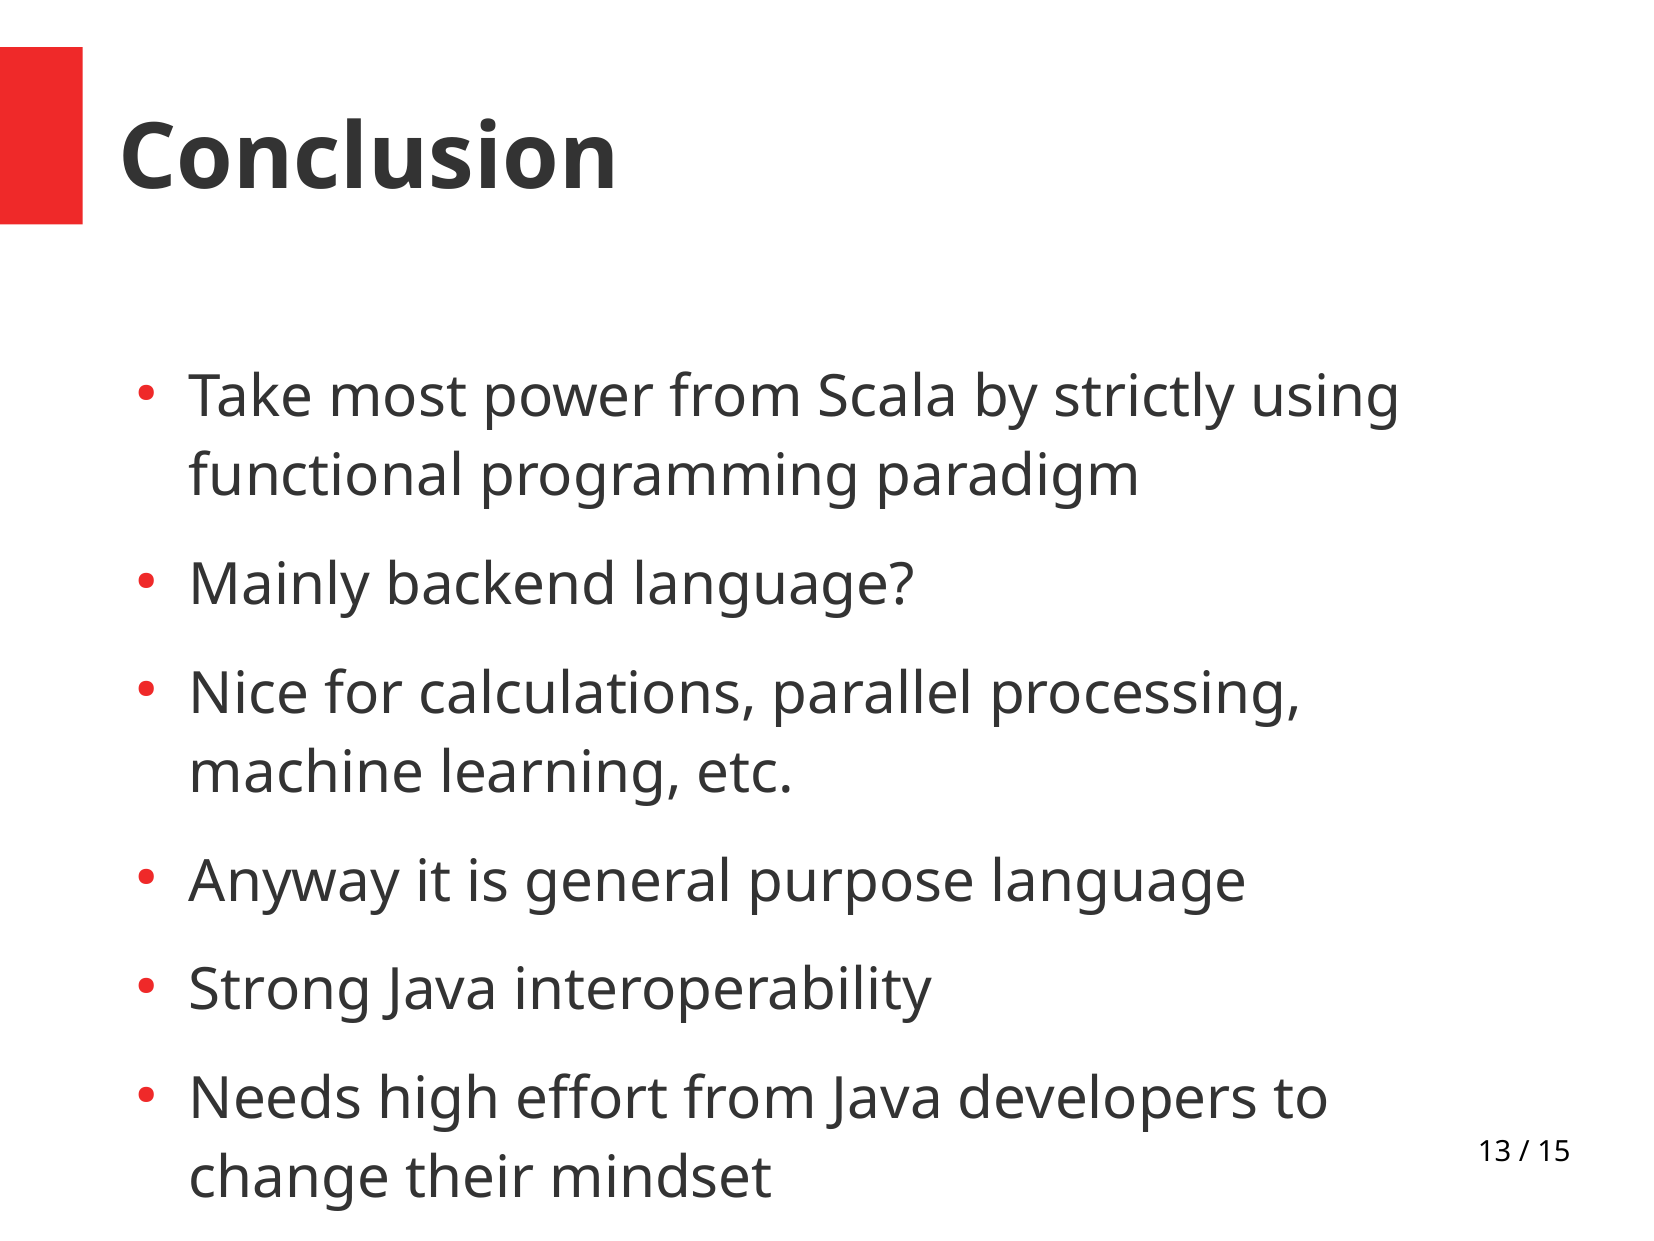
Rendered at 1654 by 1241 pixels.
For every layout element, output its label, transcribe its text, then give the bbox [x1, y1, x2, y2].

list Take most power from Scala by strictly using functional programming paradigm Mainly backend language? Nice for calculations, parallel processing, machine learning, etc. Anyway it is general purpose language Strong Java interoperability Needs high effort from Java developers to change their mindset [118, 354, 1536, 1074]
title Conclusion [118, 49, 1571, 257]
